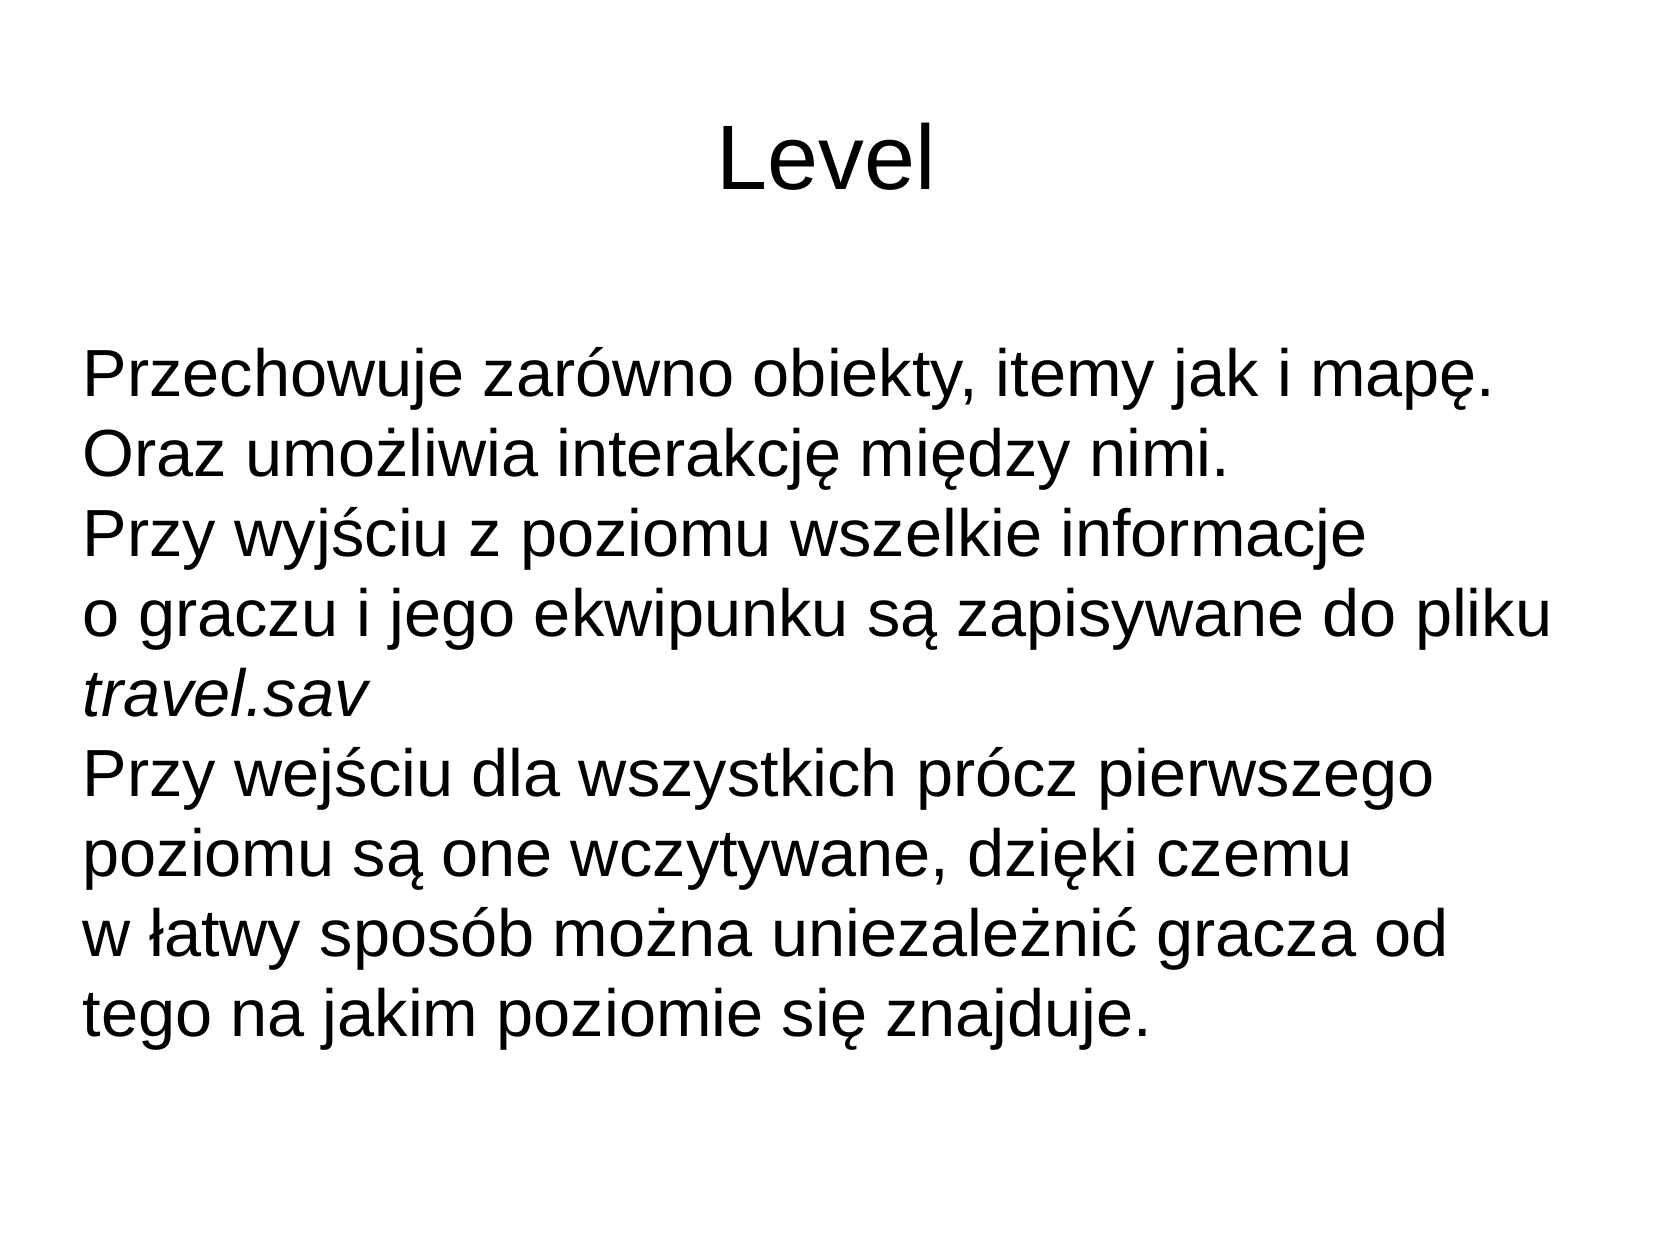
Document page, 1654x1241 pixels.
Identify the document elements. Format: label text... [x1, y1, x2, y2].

text_box Level [82, 49, 1571, 256]
text_box Przechowuje zarówno obiekty, itemy jak i mapę. Oraz umożliwia interakcję między nimi. Przy wyjściu z poziomu wszelkie informacje o graczu i jego ekwipunku są zapisywane do pliku travel.sav Przy wejściu dla wszystkich prócz pierwszego poziomu są one wczytywane, dzięki czemu w łatwy sposób można uniezależnić gracza od tego na jakim poziomie się znajduje. [82, 330, 1571, 1049]
